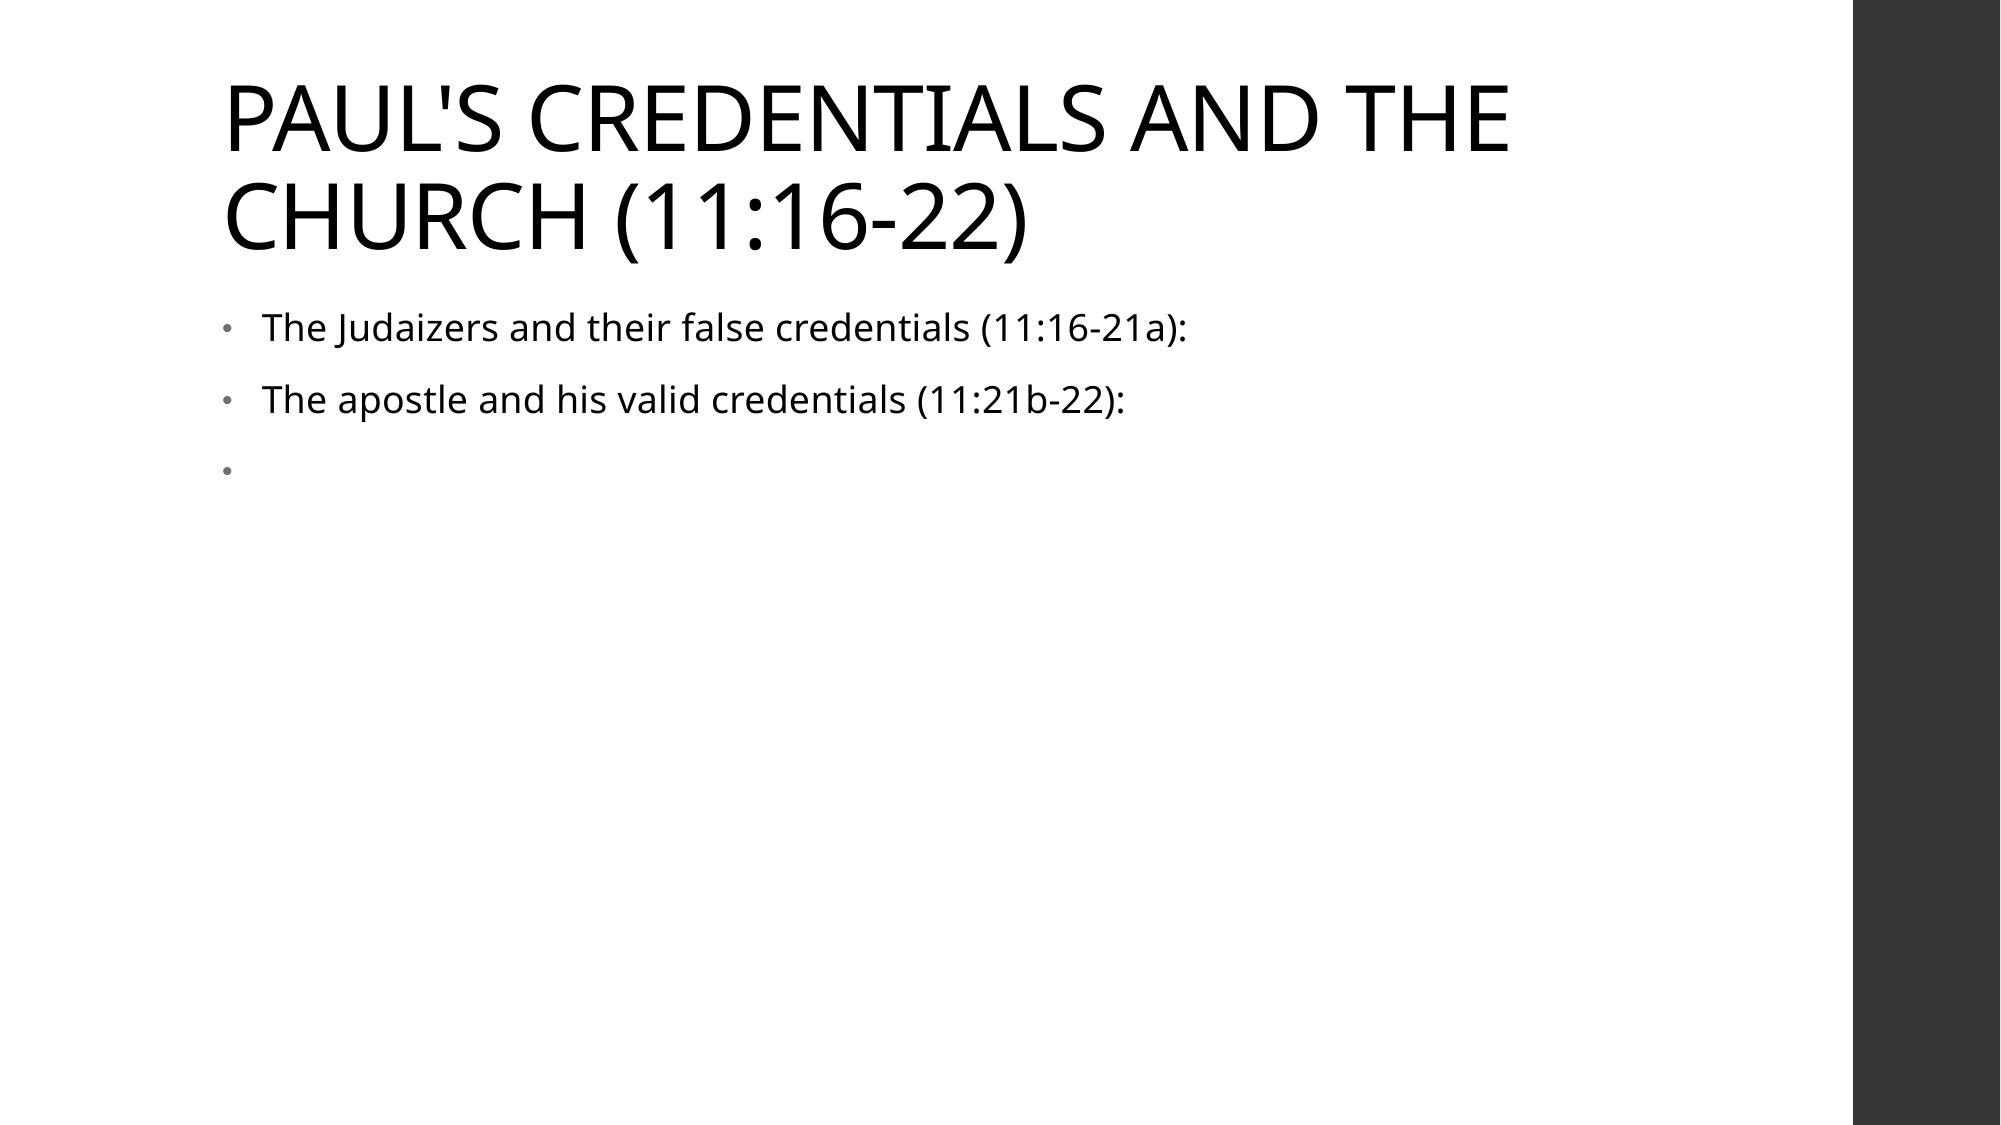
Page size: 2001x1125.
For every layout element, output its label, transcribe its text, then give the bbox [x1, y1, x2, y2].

list The Judaizers and their false credentials (11:16-21a): The apostle and his valid credentials (11:21b-22): [206, 299, 1617, 1014]
title PAUL'S CREDENTIALS AND THE CHURCH (11:16-22) [206, 60, 1797, 278]
